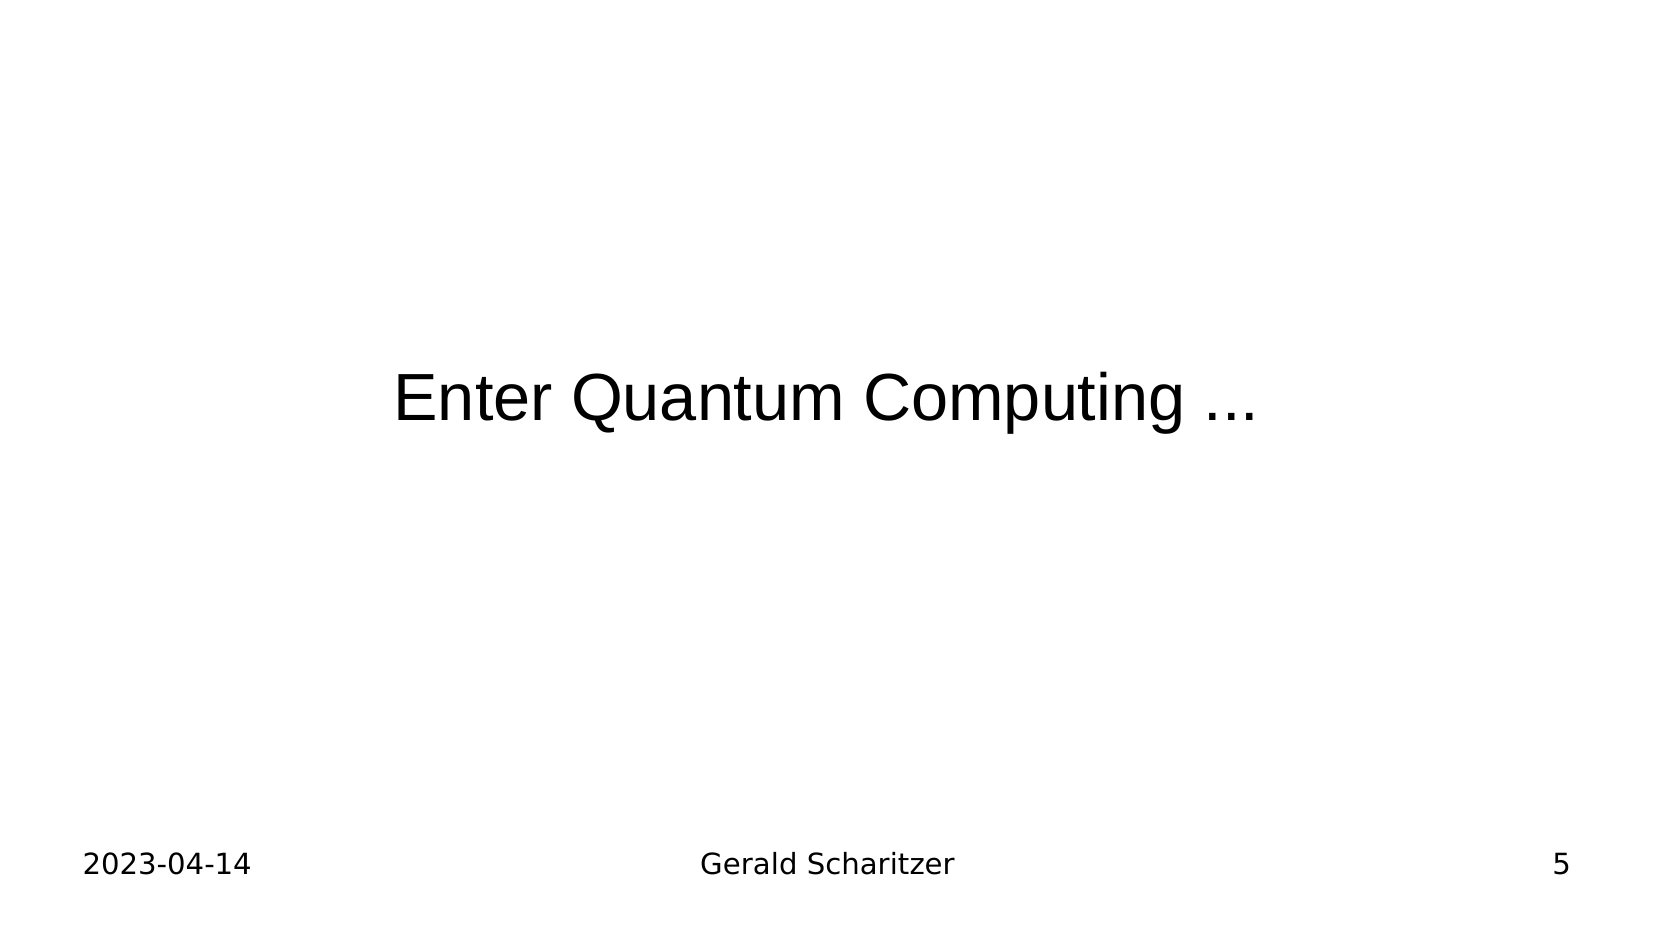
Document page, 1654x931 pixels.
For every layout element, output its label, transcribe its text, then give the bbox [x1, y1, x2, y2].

text_box Enter Quantum Computing ... [82, 37, 1571, 757]
